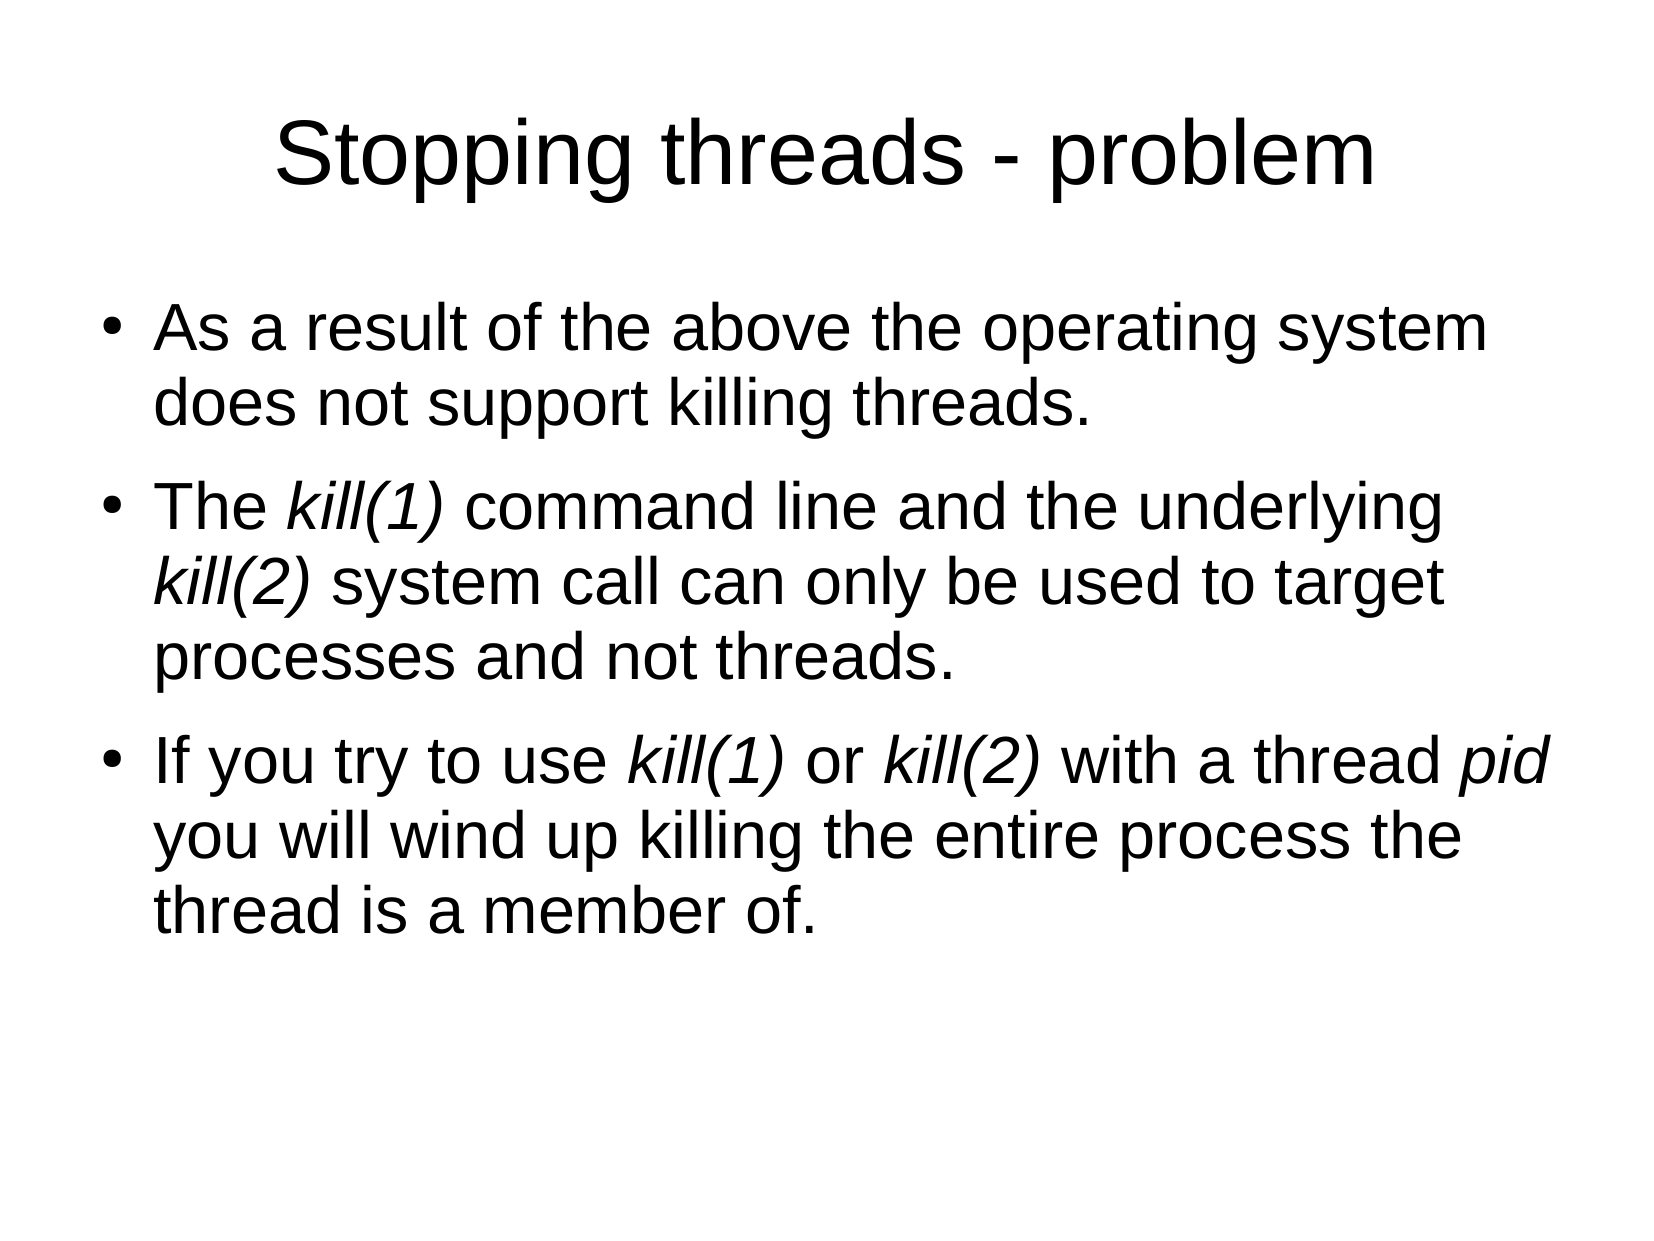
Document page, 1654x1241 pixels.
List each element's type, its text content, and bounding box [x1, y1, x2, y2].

title Stopping threads - problem [82, 49, 1571, 257]
list As a result of the above the operating system does not support killing threads. The kill(1) command line and the underlying kill(2) system call can only be used to target processes and not threads. If you try to use kill(1) or kill(2) with a thread pid you will wind up killing the entire process the thread is a member of. [82, 290, 1571, 1109]
